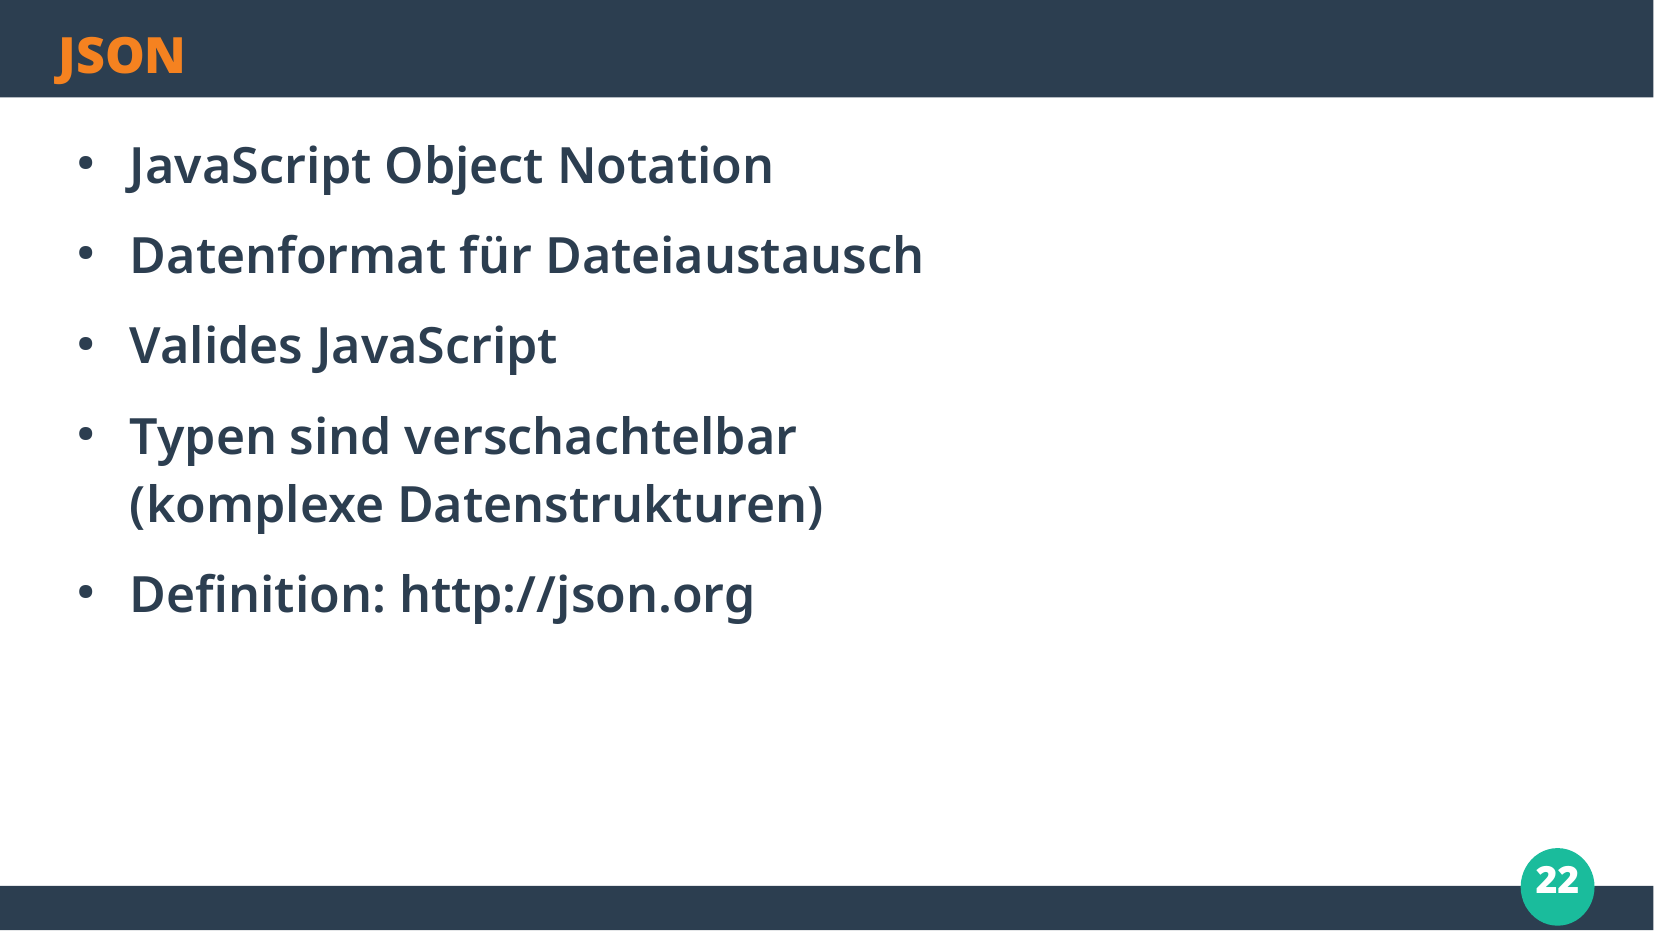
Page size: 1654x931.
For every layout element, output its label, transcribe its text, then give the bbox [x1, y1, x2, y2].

list JavaScript Object Notation Datenformat für Dateiaustausch Valides JavaScript Typen sind verschachtelbar (komplexe Datenstrukturen) Definition: http://json.org [59, 129, 1595, 864]
title JSON [59, 8, 1595, 89]
